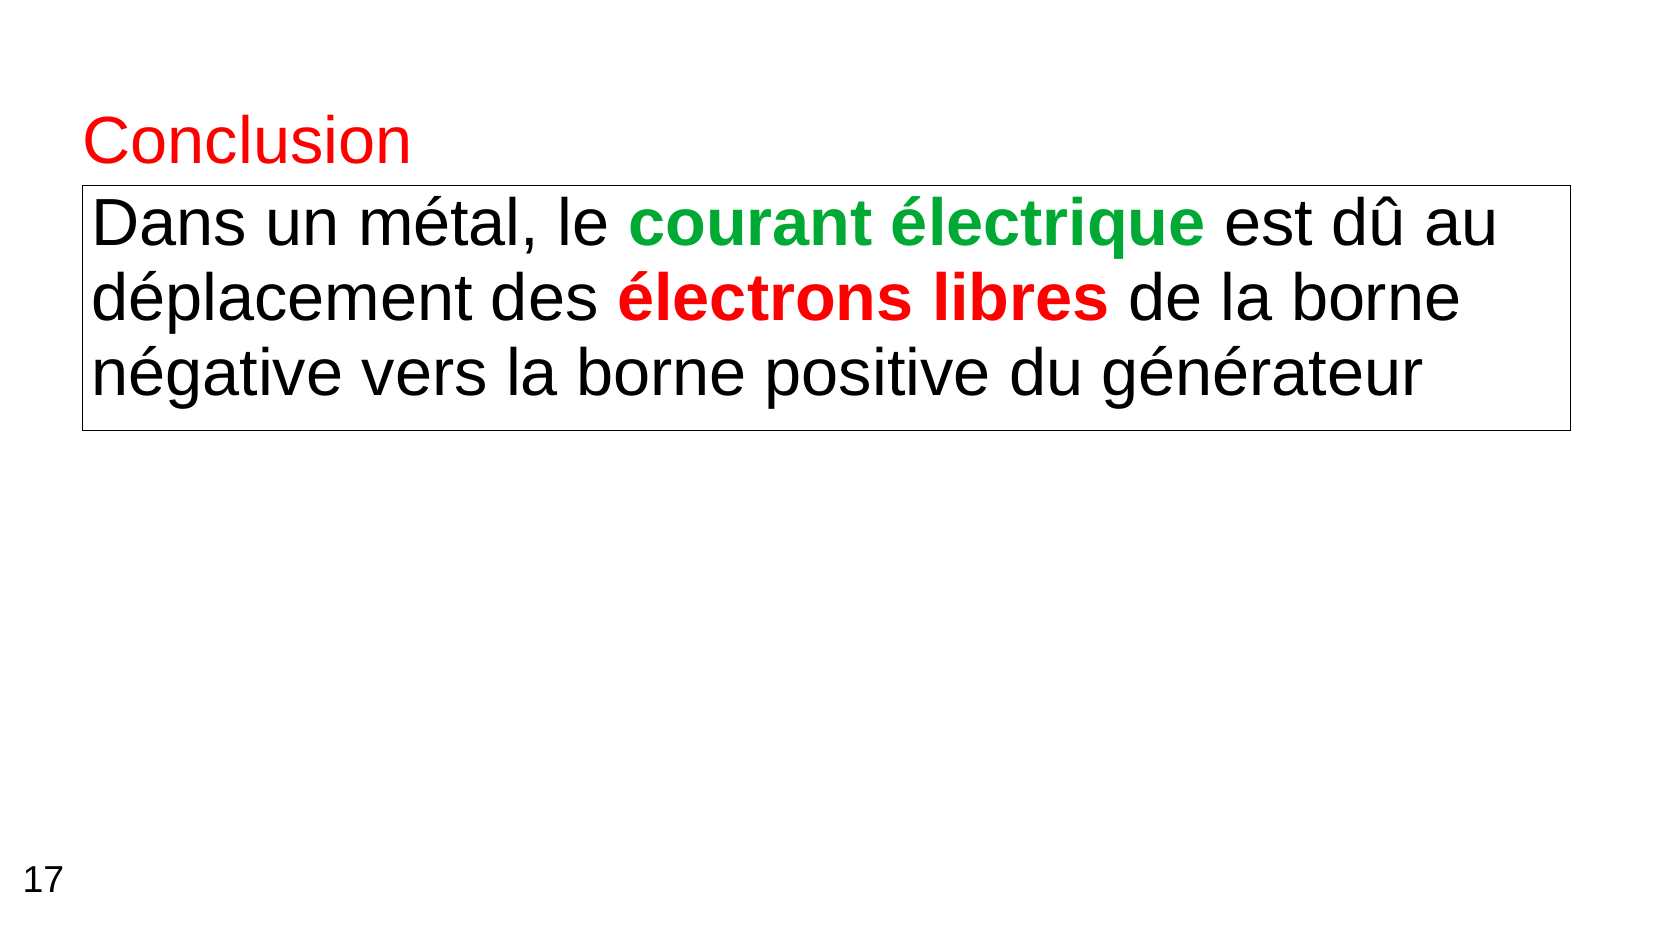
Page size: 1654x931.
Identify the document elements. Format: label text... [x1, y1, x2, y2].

text_box <number> [7, 851, 637, 922]
list Dans un métal, le courant électrique est dû au déplacement des électrons libres de la borne négative vers la borne positive du générateur [82, 185, 1571, 431]
title Conclusion [82, 102, 1571, 180]
